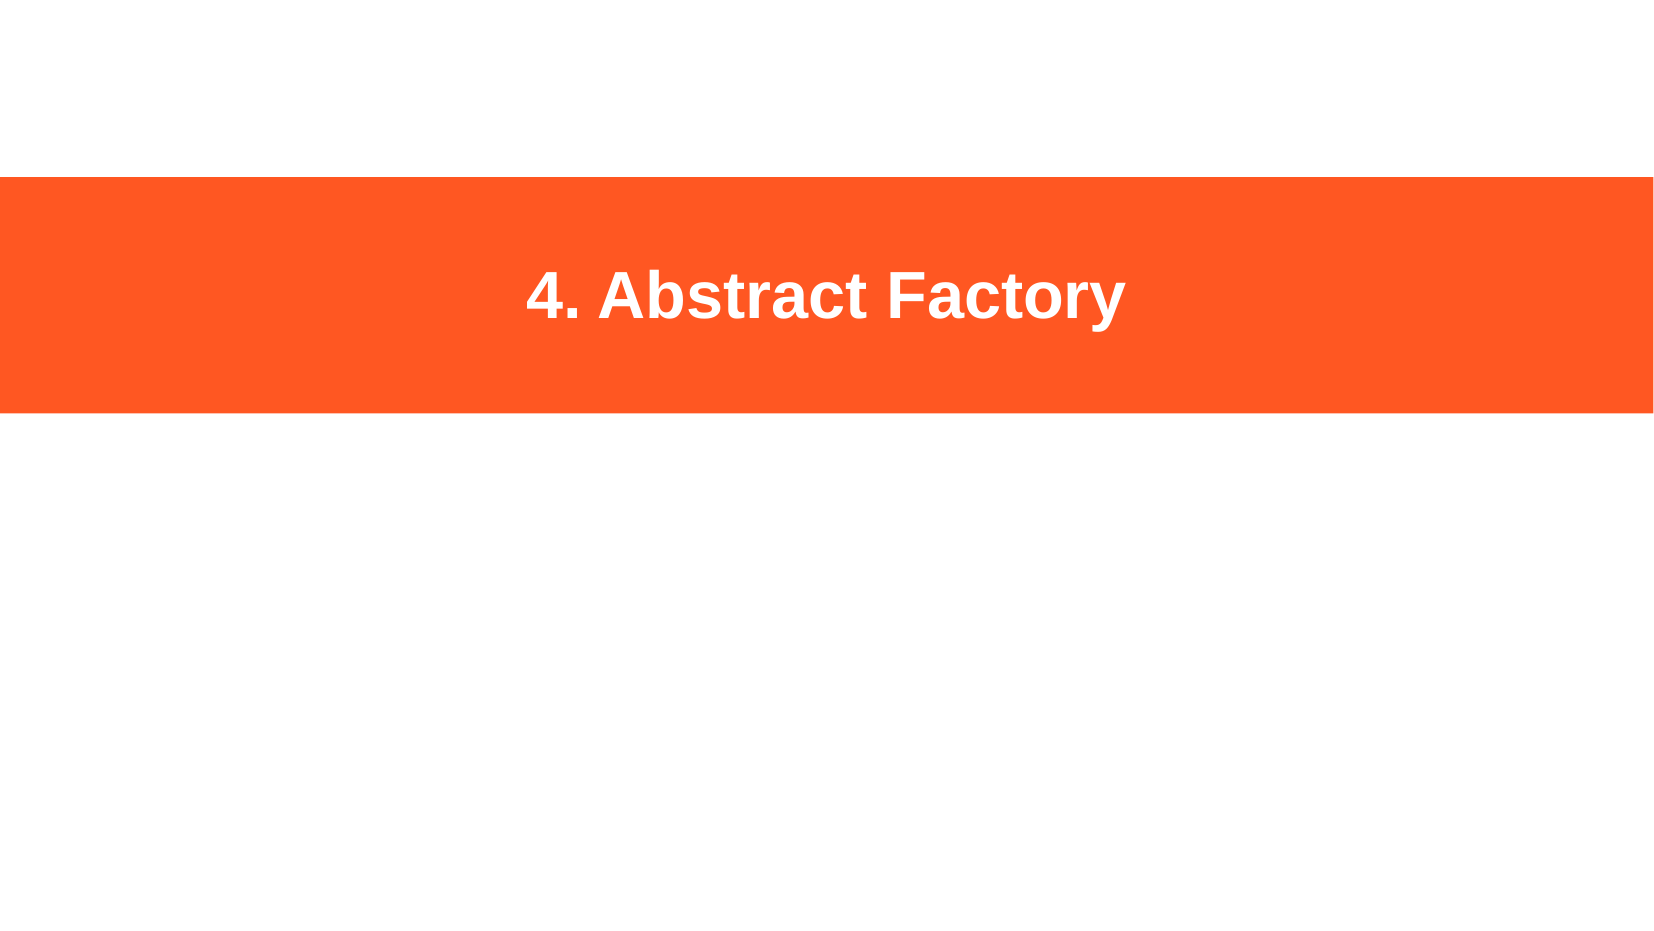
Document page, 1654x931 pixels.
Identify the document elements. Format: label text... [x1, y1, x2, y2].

title 4. Abstract Factory [0, 177, 1654, 414]
